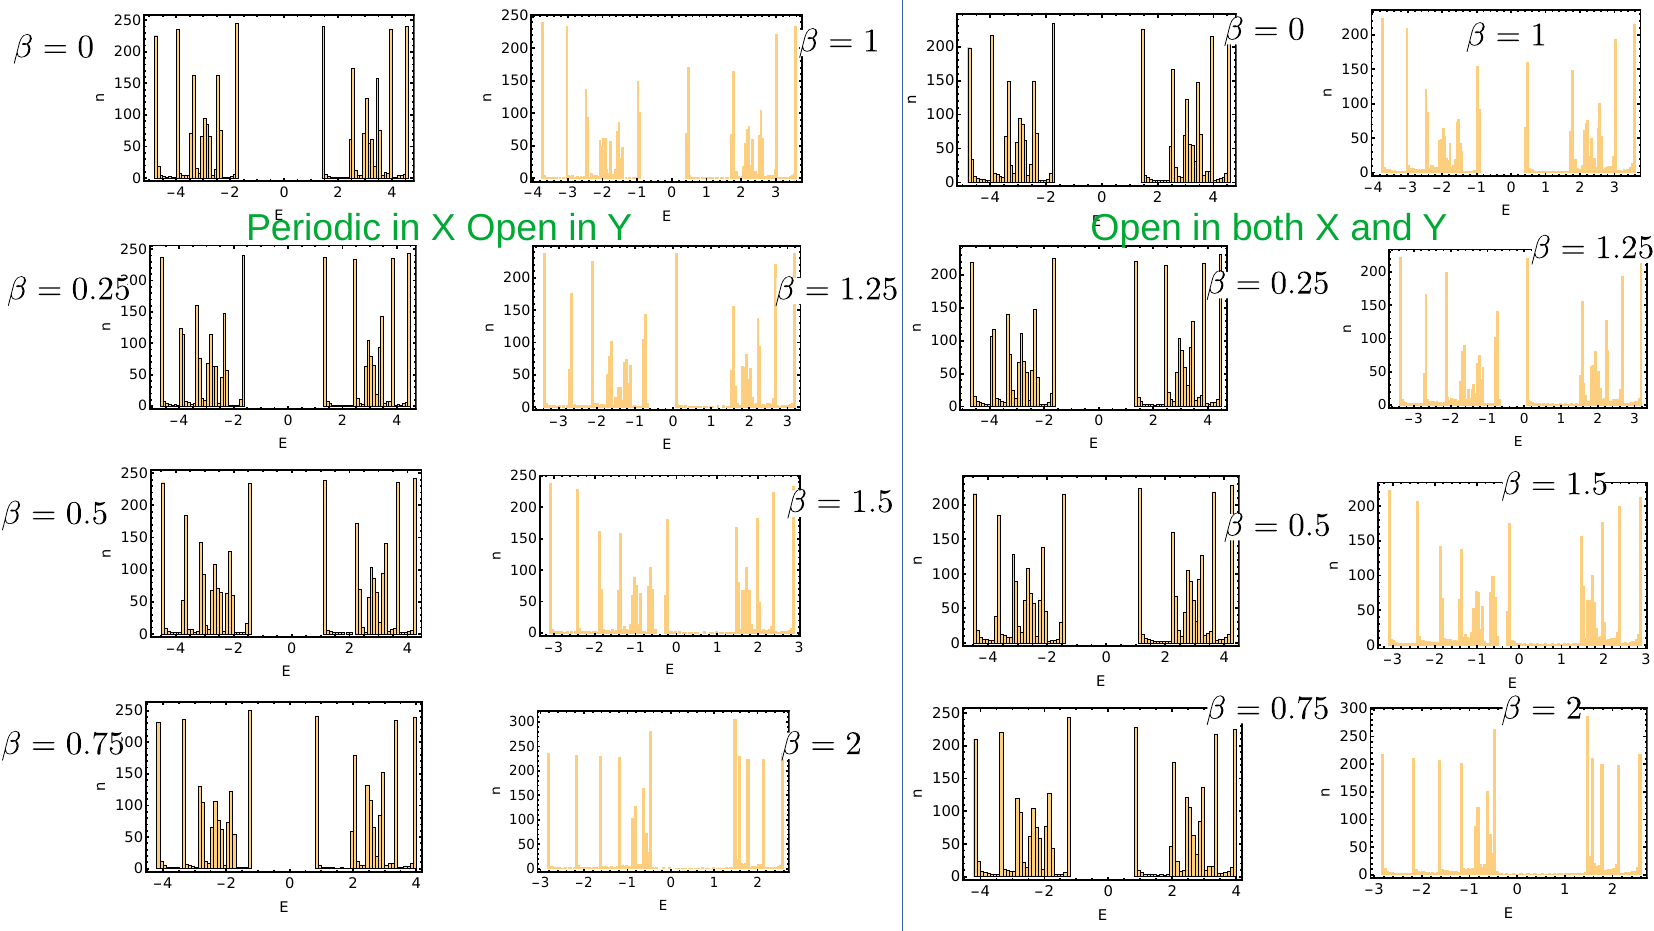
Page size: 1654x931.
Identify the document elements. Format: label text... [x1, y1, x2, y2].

text_box [787, 488, 892, 519]
picture [1324, 481, 1651, 693]
text_box [781, 730, 861, 761]
text_box [13, 33, 93, 64]
text_box [1206, 695, 1328, 726]
text_box [775, 276, 897, 306]
picture [903, 13, 1237, 231]
text_box [1502, 695, 1581, 726]
text_box [799, 28, 877, 58]
picture [907, 475, 1240, 691]
text_box [1502, 470, 1607, 501]
picture [1338, 248, 1648, 451]
text_box [1531, 234, 1653, 265]
text_box [1224, 512, 1329, 543]
picture [487, 710, 790, 915]
picture [97, 240, 417, 453]
picture [90, 11, 415, 226]
picture [477, 7, 803, 226]
picture [91, 701, 423, 917]
picture [97, 464, 423, 682]
text_box Open in both X and Y [1075, 198, 1501, 298]
text_box [1466, 22, 1545, 52]
text_box [2, 730, 124, 761]
picture [907, 704, 1243, 926]
picture [907, 244, 1228, 453]
picture [1315, 700, 1648, 924]
picture [487, 467, 804, 680]
text_box [1224, 16, 1304, 47]
text_box [7, 276, 129, 306]
text_box [2, 500, 107, 531]
text_box Periodic in X Open in Y [231, 198, 676, 263]
picture [1318, 9, 1642, 220]
picture [480, 244, 802, 454]
